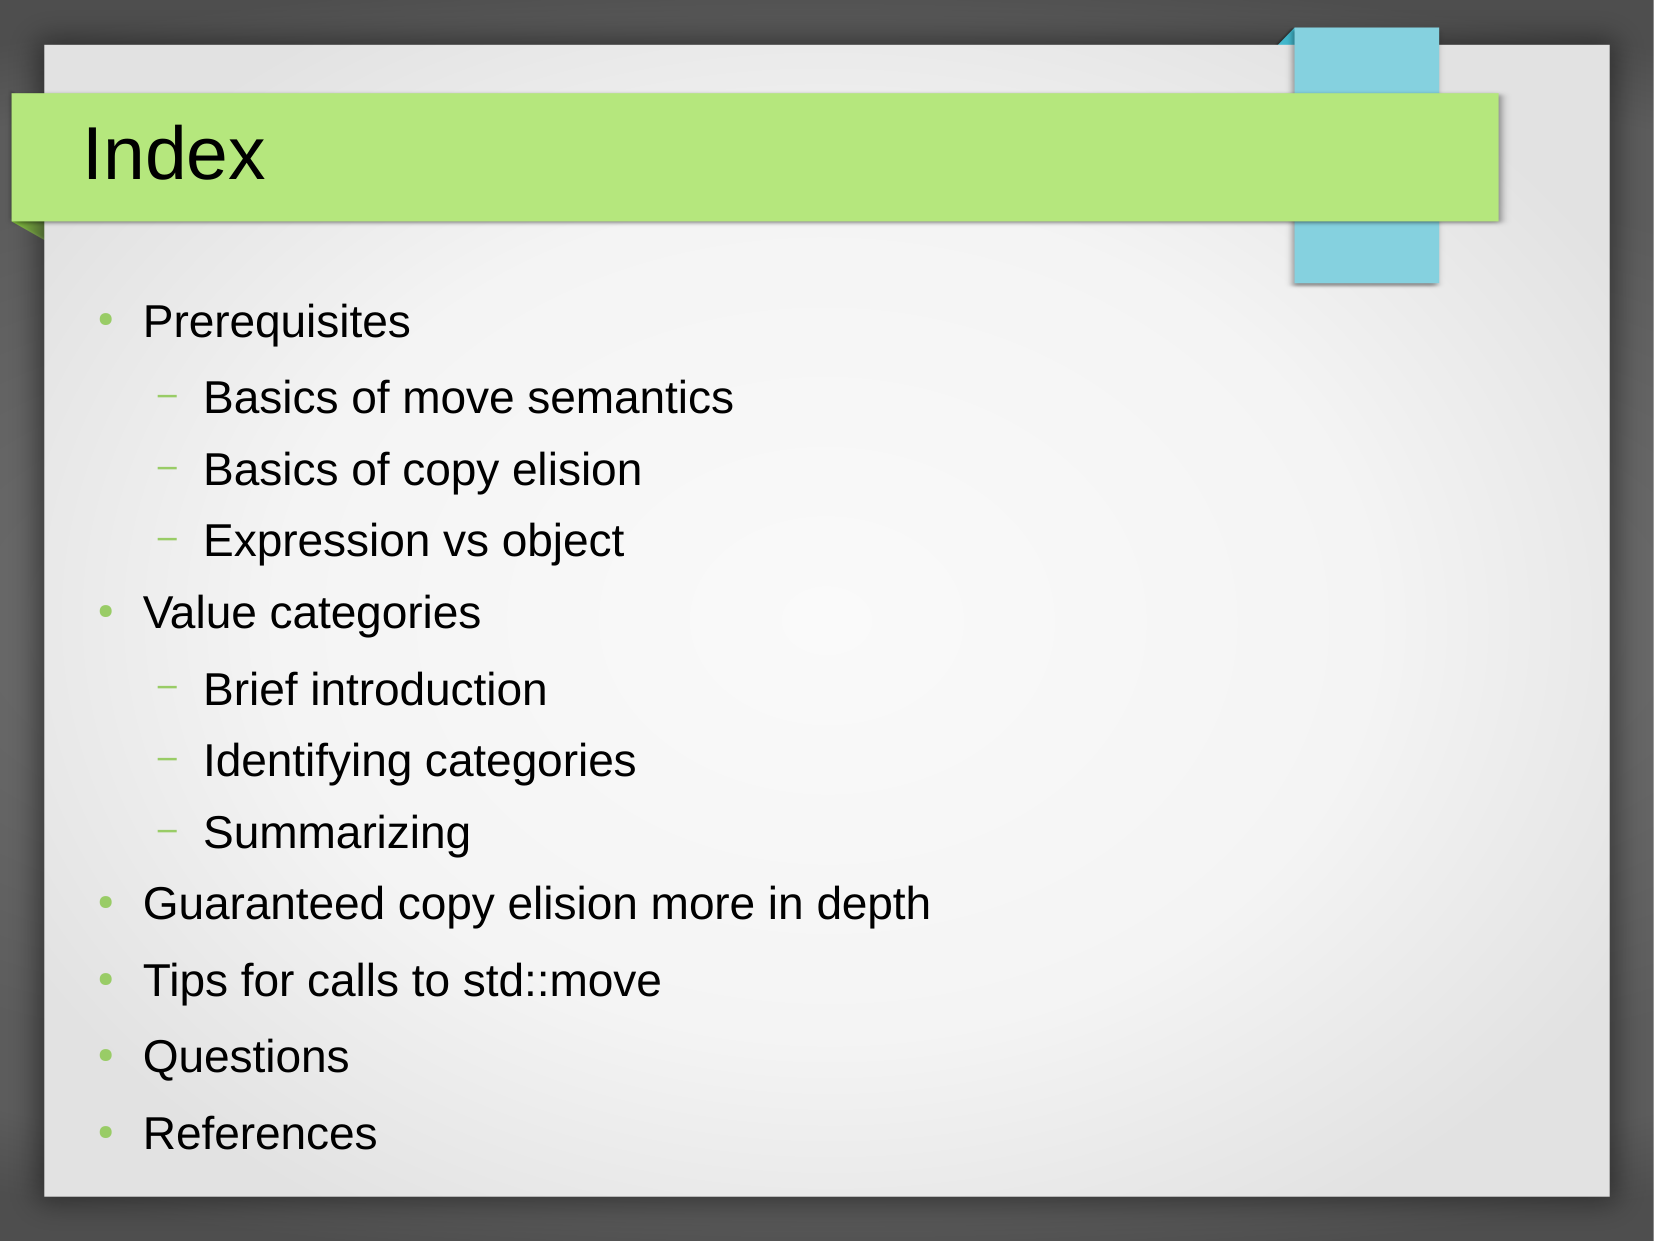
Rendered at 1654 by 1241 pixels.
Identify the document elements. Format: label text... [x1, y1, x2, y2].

picture [0, 0, 1654, 1241]
title Index [82, 94, 1264, 213]
list Prerequisites Basics of move semantics Basics of copy elision Expression vs object Value categories Brief introduction Identifying categories Summarizing Guaranteed copy elision more in depth Tips for calls to std::move Questions References [82, 295, 1571, 1170]
